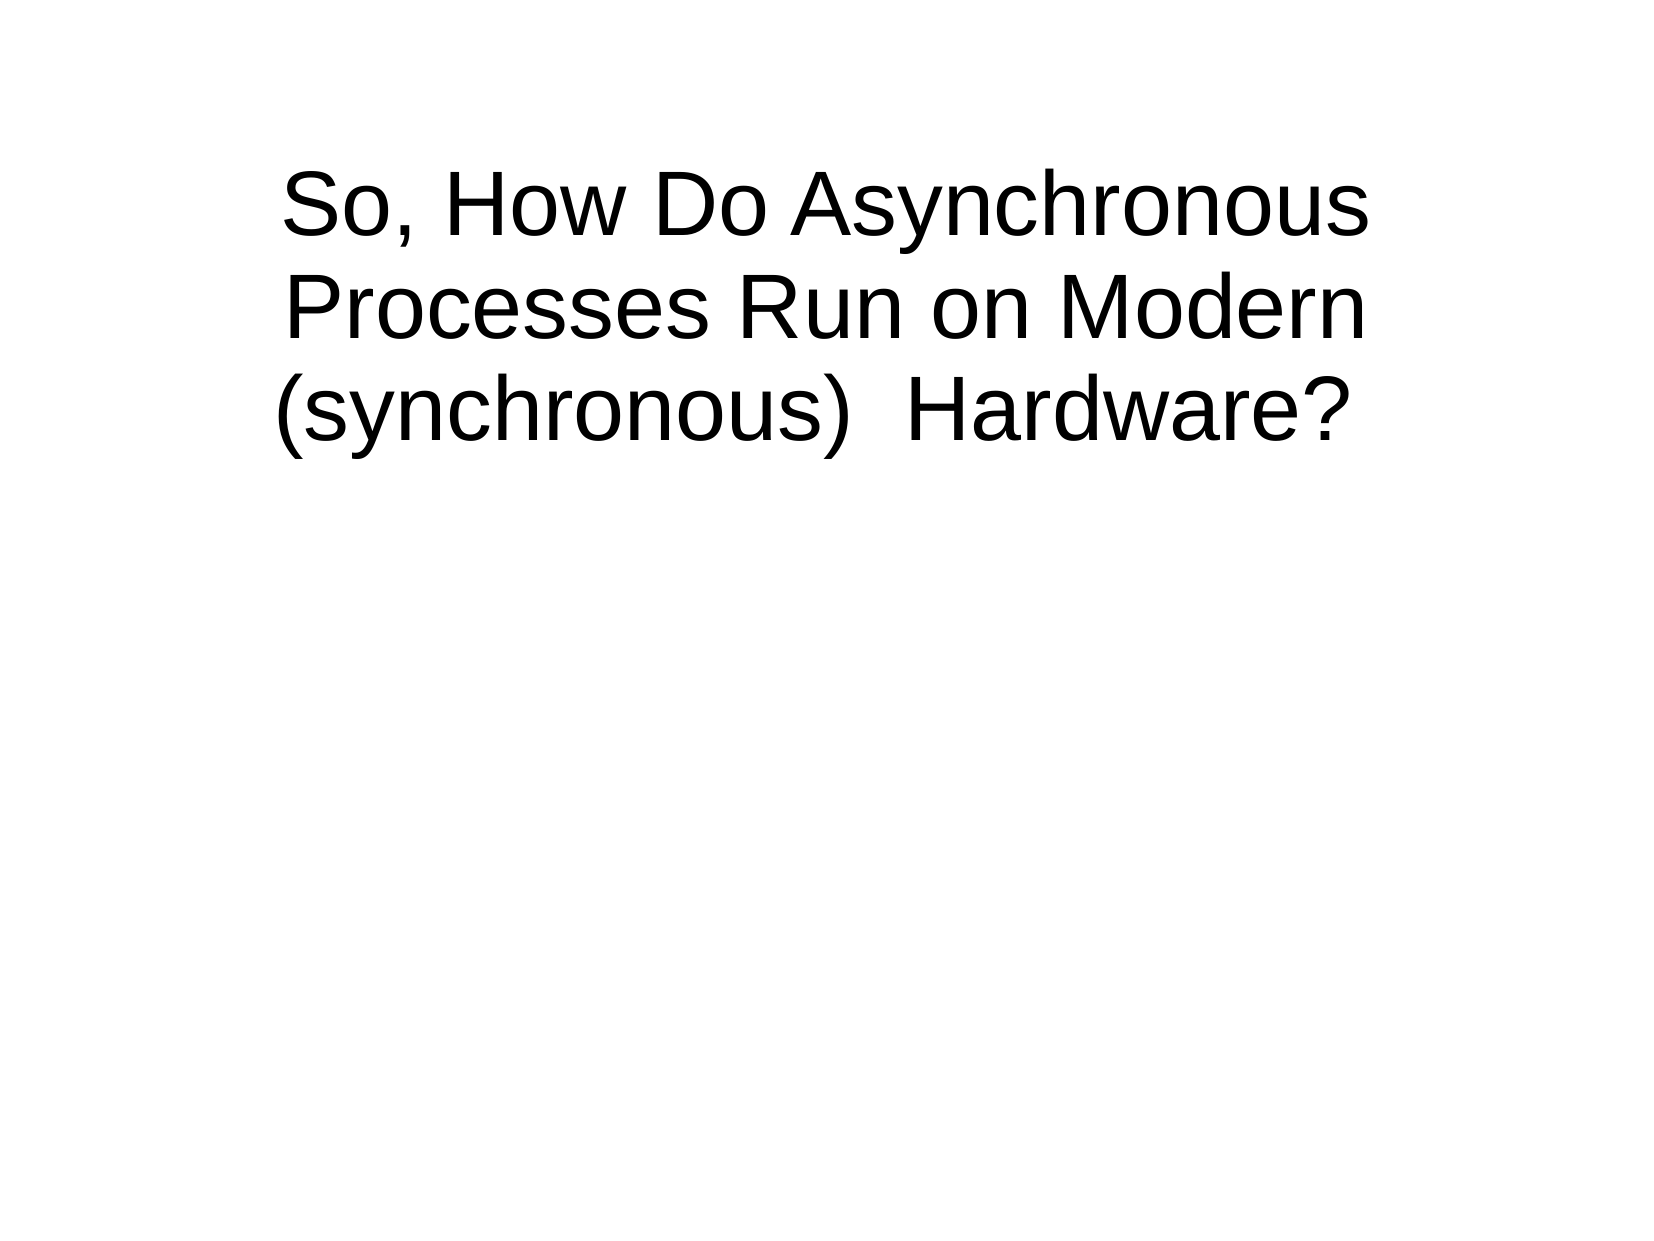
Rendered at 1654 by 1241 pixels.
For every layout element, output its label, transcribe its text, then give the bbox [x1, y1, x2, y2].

title So, How Do Asynchronous Processes Run on Modern (synchronous) Hardware? [82, 152, 1571, 461]
